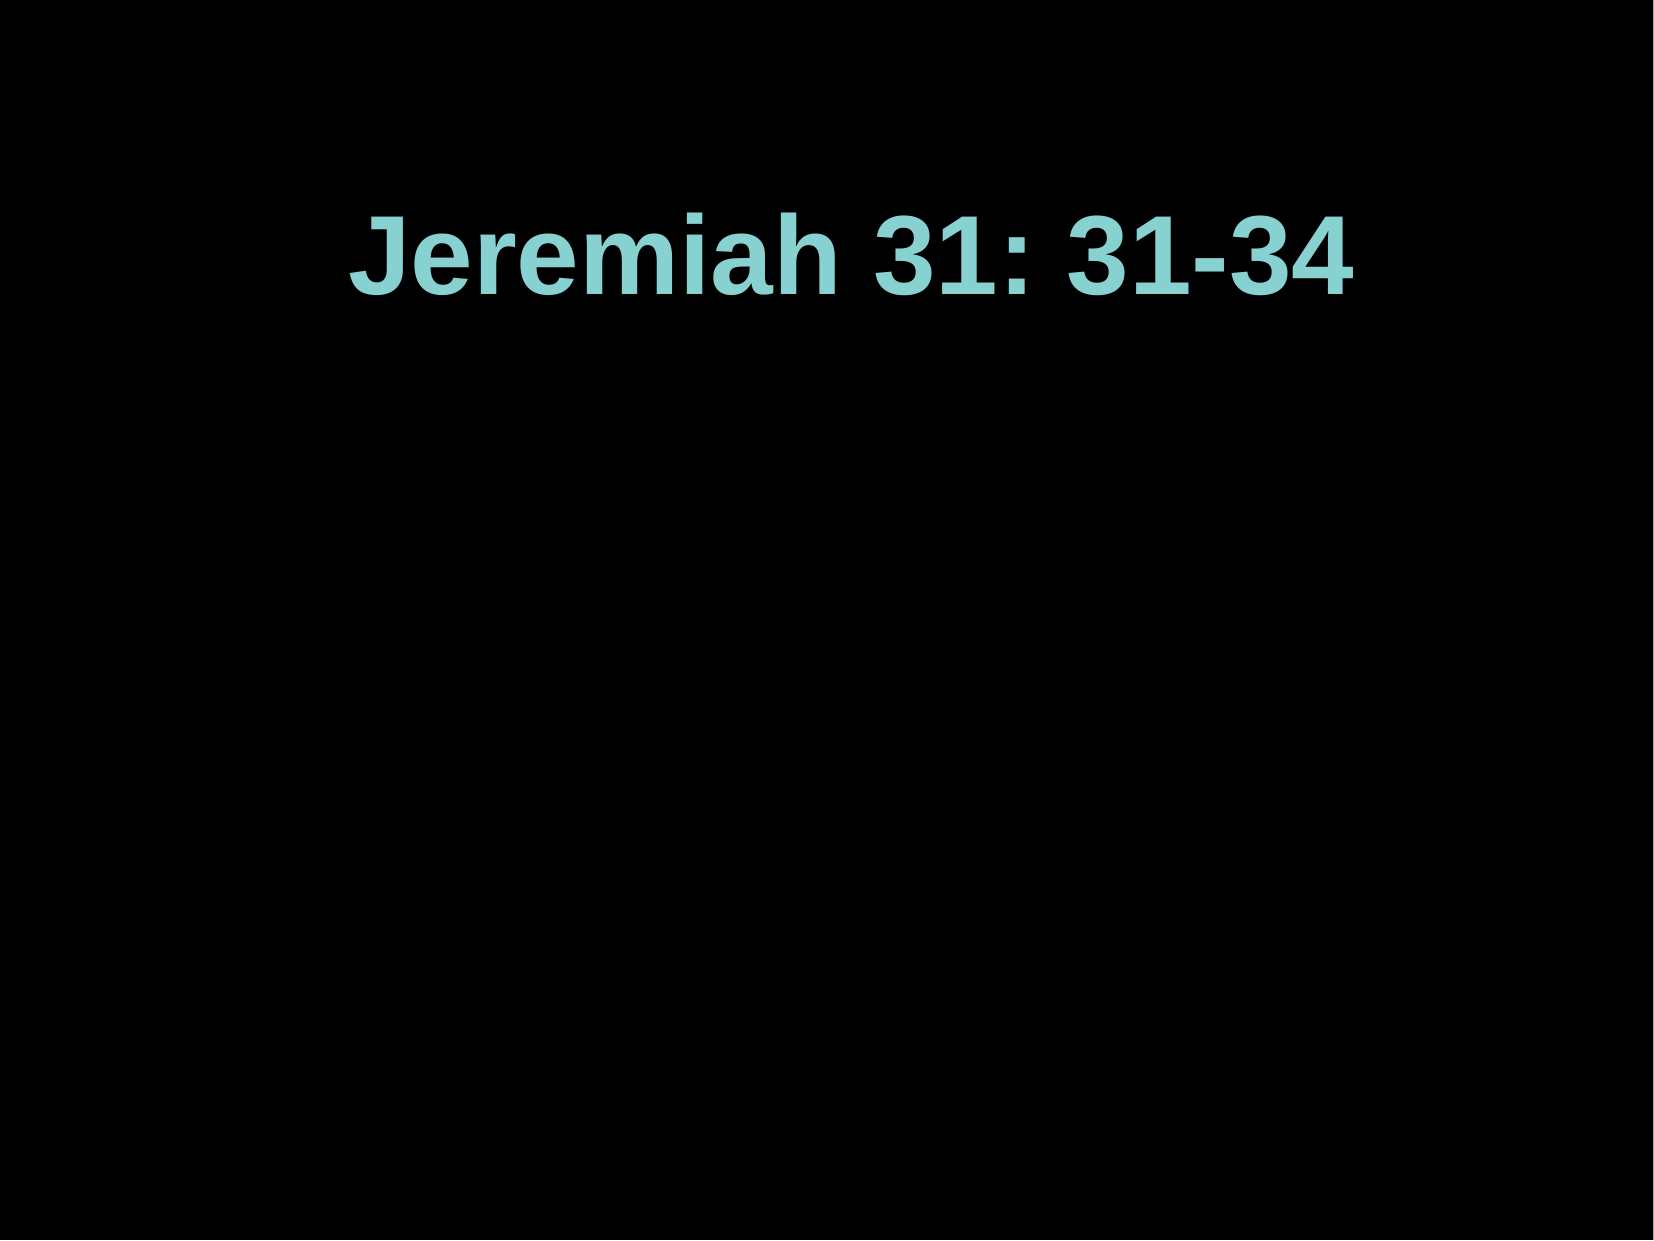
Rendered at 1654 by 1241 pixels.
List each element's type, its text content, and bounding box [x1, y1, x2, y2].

text_box Jeremiah 31: 31-34 [59, 59, 1603, 1179]
